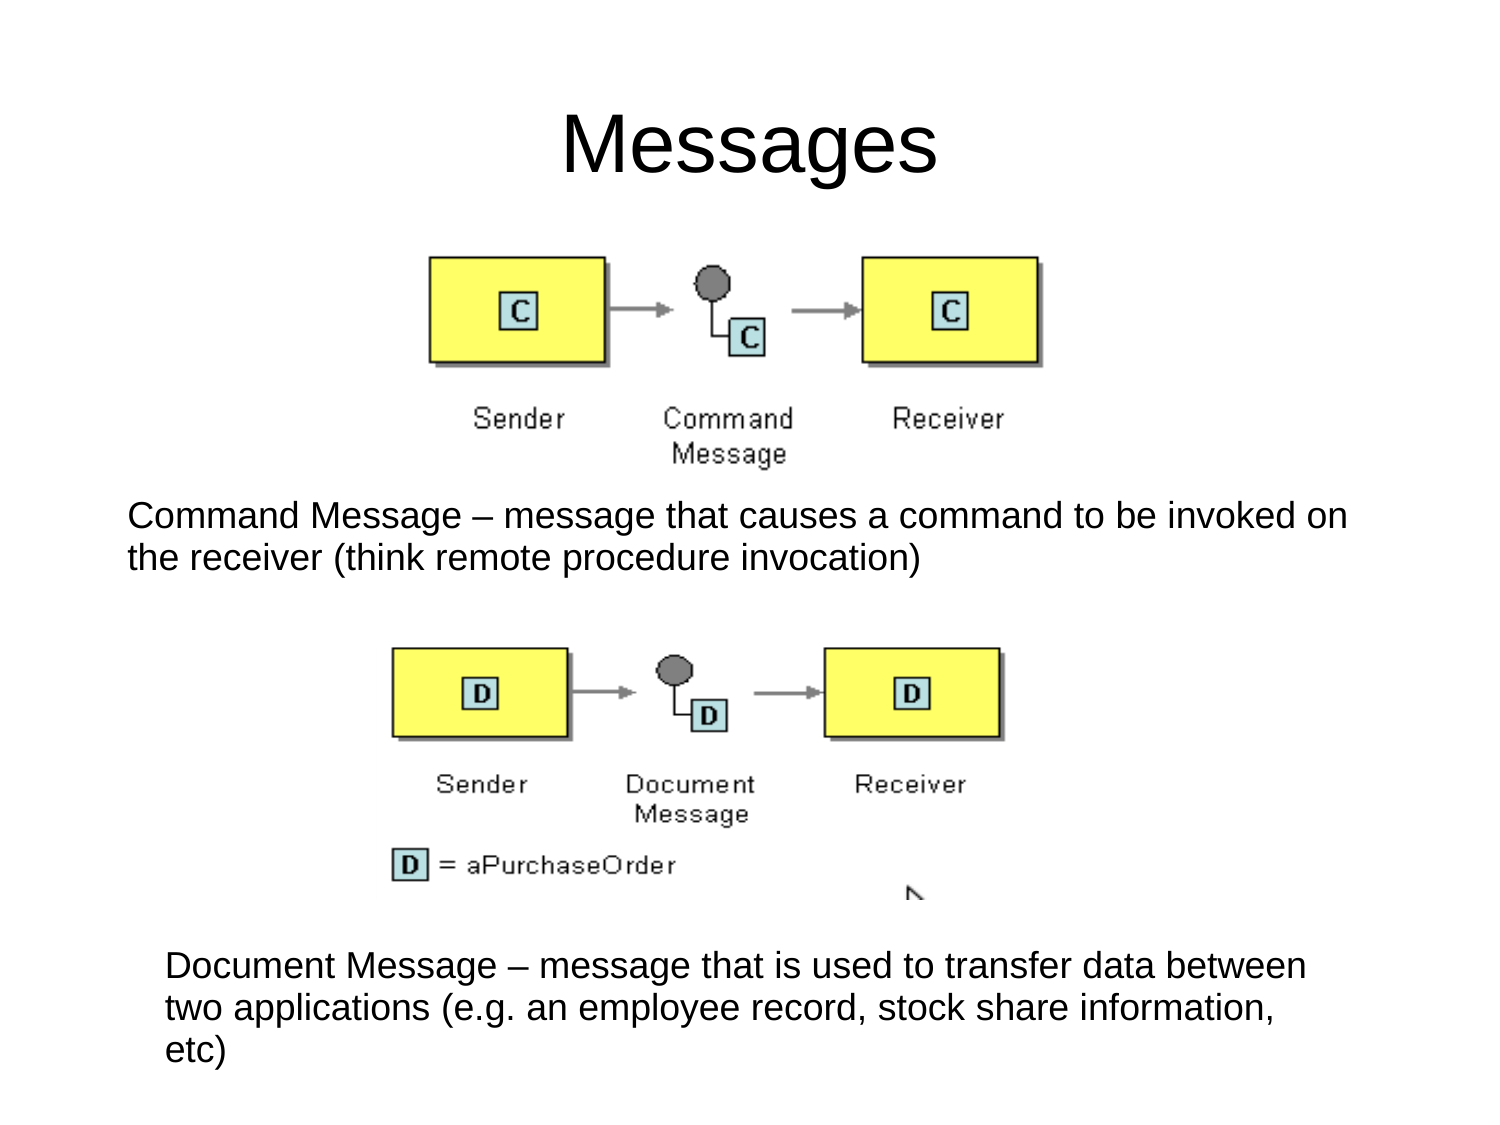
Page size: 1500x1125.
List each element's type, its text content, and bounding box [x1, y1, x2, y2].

text_box Document Message – message that is used to transfer data between two applications (e.g. an employee record, stock share information, etc) [150, 937, 1351, 1079]
picture [412, 220, 1072, 487]
text_box Messages [75, 45, 1425, 233]
text_box Command Message – message that causes a command to be invoked on the receiver (think remote procedure invocation) [112, 487, 1426, 587]
picture [375, 646, 1036, 900]
